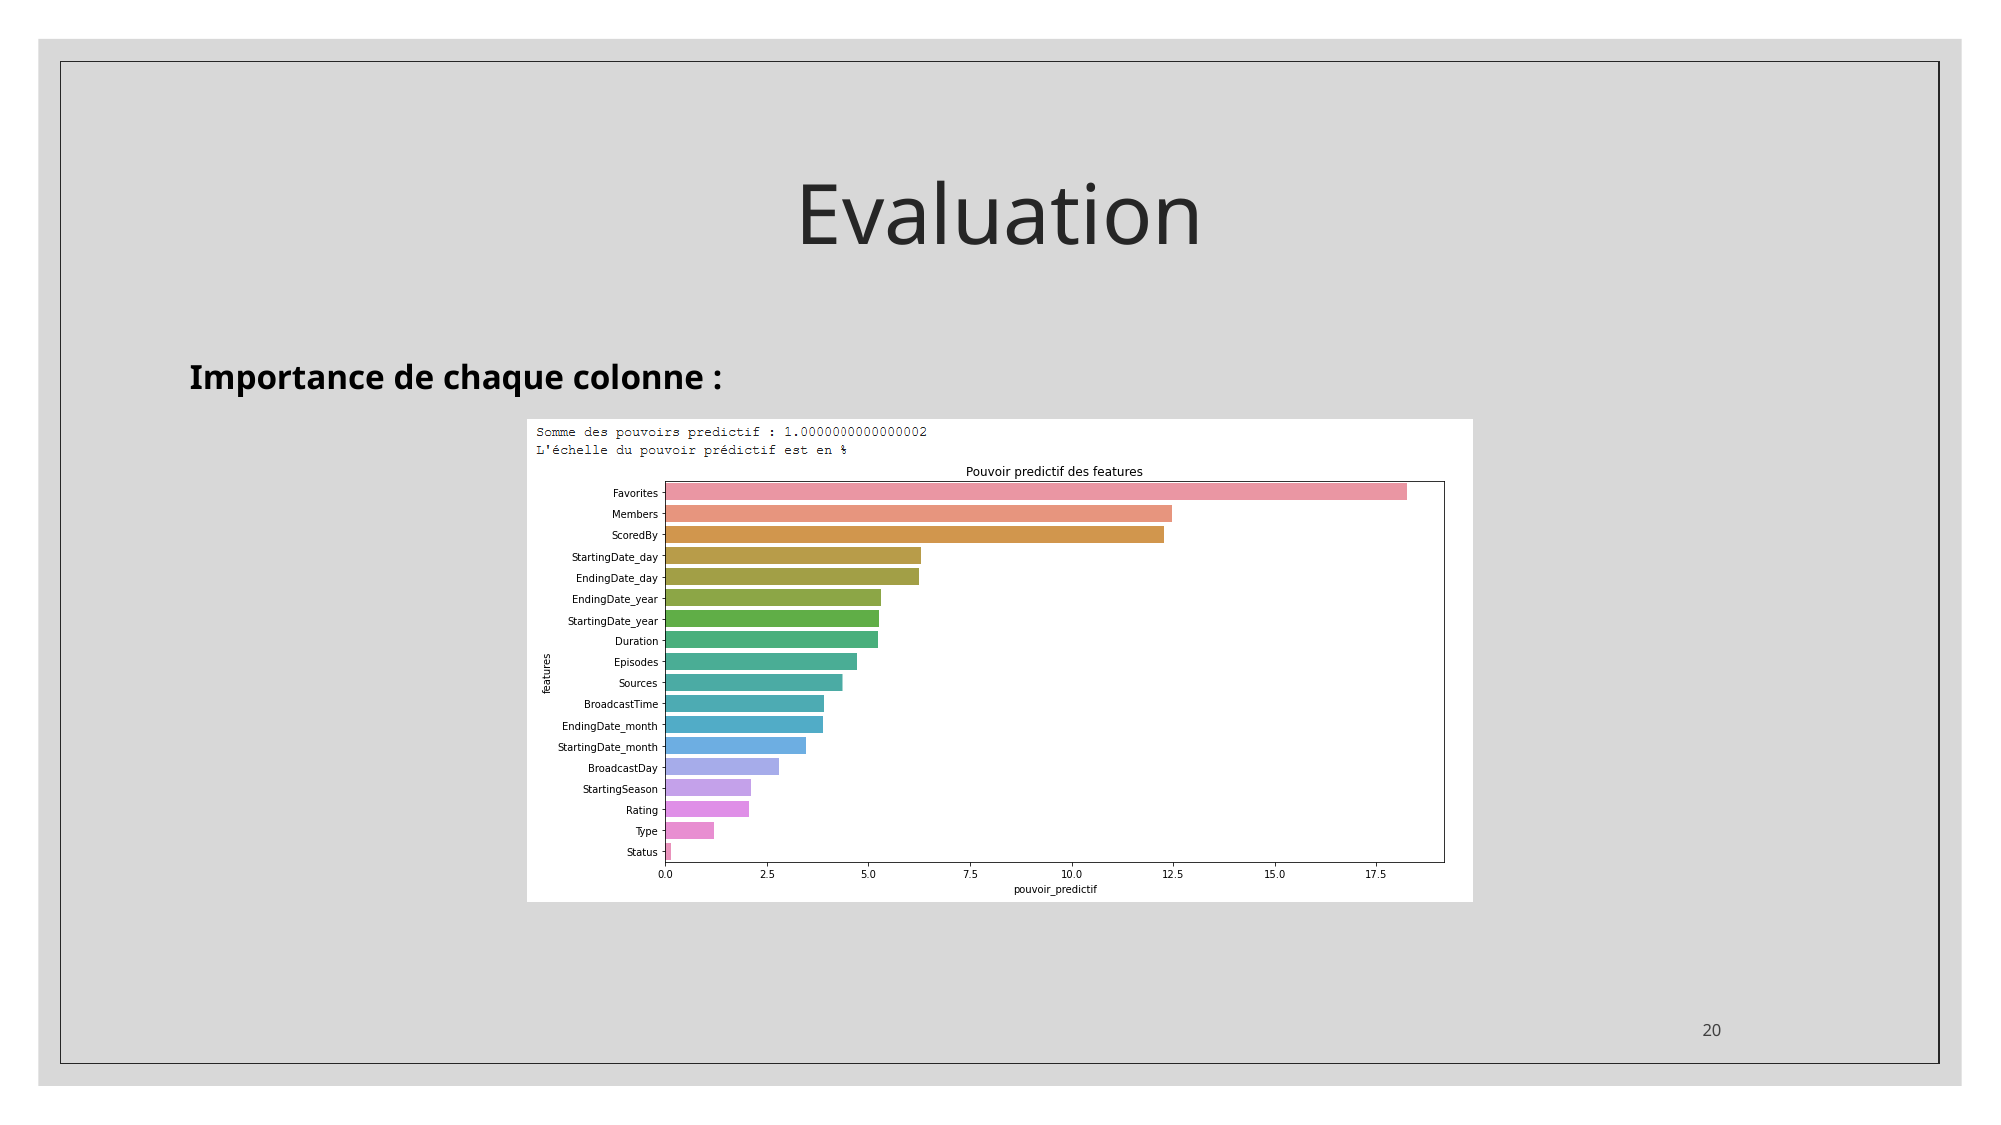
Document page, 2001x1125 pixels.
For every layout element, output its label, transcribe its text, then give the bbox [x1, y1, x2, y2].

picture [527, 419, 1473, 902]
list Importance de chaque colonne : [174, 345, 1825, 977]
title Evaluation [174, 105, 1825, 331]
text_box [1687, 990, 1825, 1051]
